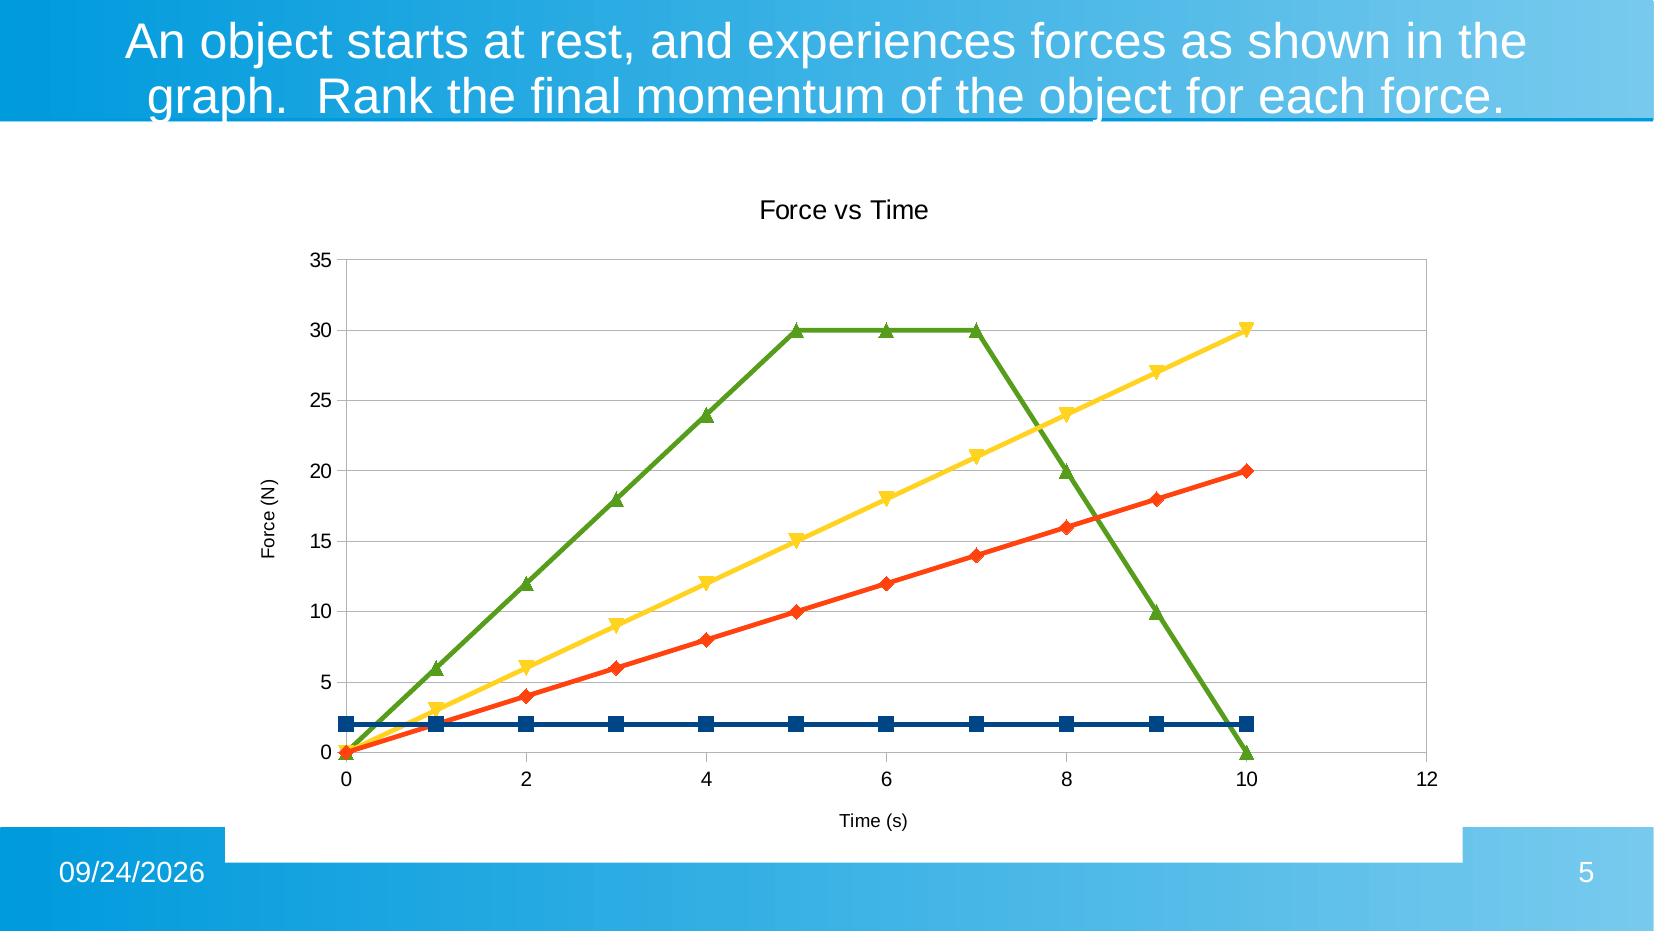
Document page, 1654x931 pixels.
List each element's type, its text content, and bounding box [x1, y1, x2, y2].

title An object starts at rest, and experiences forces as shown in the graph. Rank the final momentum of the object for each force. [59, 12, 1595, 125]
chart [225, 166, 1463, 863]
